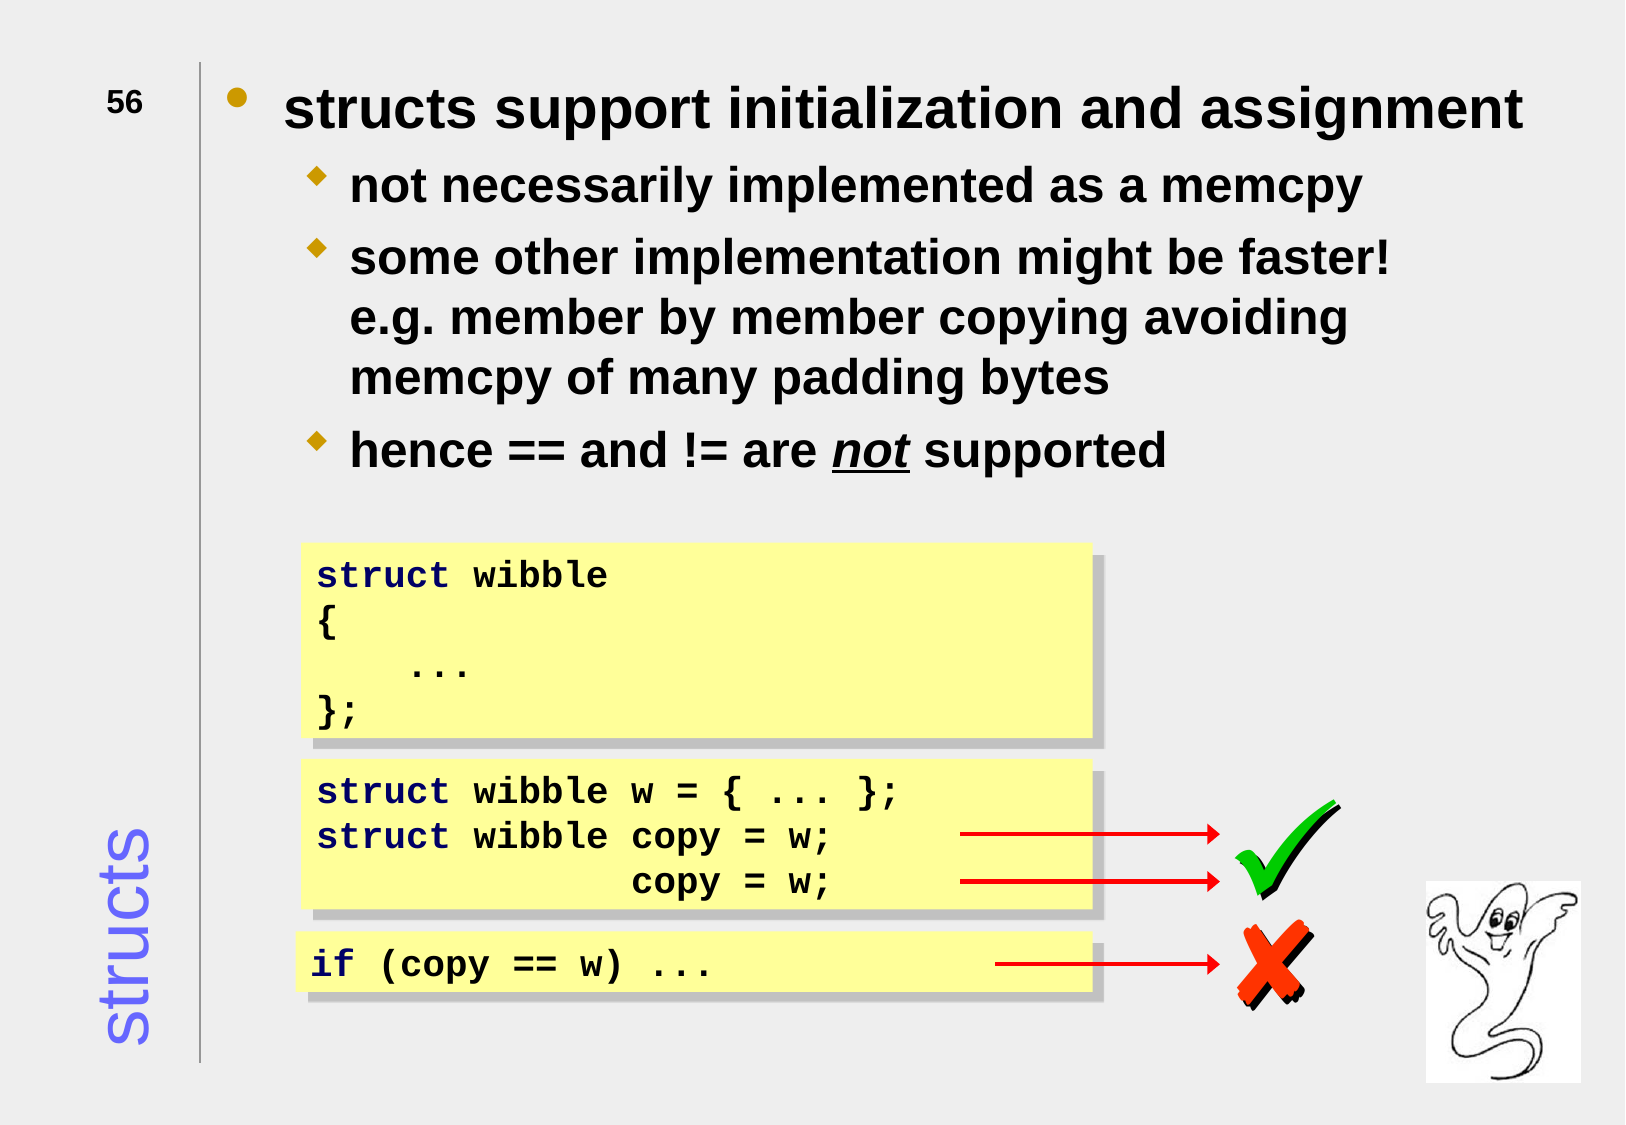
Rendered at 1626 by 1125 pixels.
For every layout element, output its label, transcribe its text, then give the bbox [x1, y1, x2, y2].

picture [1426, 881, 1581, 1083]
text_box  [1208, 757, 1398, 953]
list structs support initialization and assignment not necessarily implemented as a memcpy some other implementation might be faster! e.g. member by member copying avoiding memcpy of many padding bytes hence == and != are not supported [212, 62, 1550, 1063]
text_box  [1208, 953, 1352, 1053]
text_box struct wibble w = { ... }; struct wibble copy = w; copy = w; [301, 758, 1093, 910]
text_box struct wibble { ... }; [301, 542, 1093, 739]
text_box if (copy == w) ... [295, 931, 1093, 992]
title structs [50, 187, 188, 1063]
